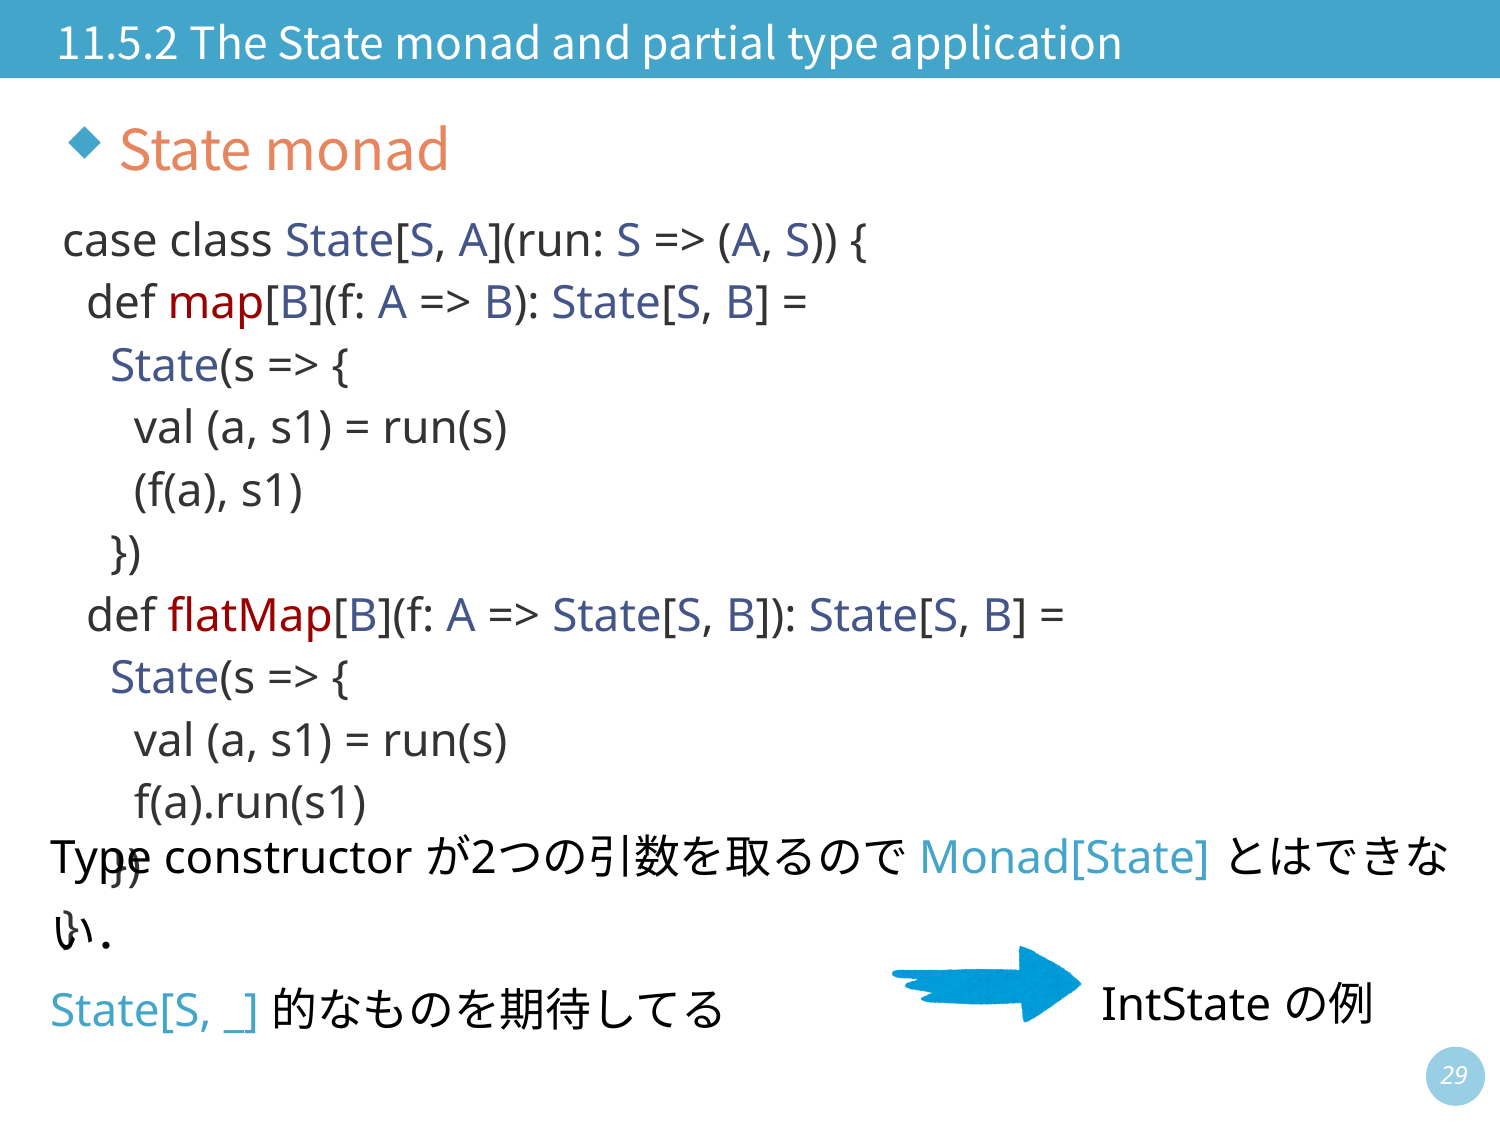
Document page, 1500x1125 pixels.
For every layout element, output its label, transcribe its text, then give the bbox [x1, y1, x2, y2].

text_box IntState の例 [1086, 950, 1418, 1022]
list State monad [49, 106, 1400, 189]
text_box Type constructor が2つの引数を取るので Monad[State] とはできない． State[S, _] 的なものを期待してる [35, 803, 1477, 945]
text_box case class State[S, A](run: S => (A, S)) { def map[B](f: A => B): State[S, B] = State(s => { val (a, s1) = run(s) (f(a), s1) }) def flatMap[B](f: A => State[S, B]): State[S, B] = State(s => { val (a, s1) = run(s) f(a).run(s1) }) } [47, 199, 1441, 803]
title 11.5.2 The State monad and partial type application [41, 7, 1392, 76]
slide_number <number> [1424, 1046, 1484, 1107]
picture [885, 935, 1087, 1034]
